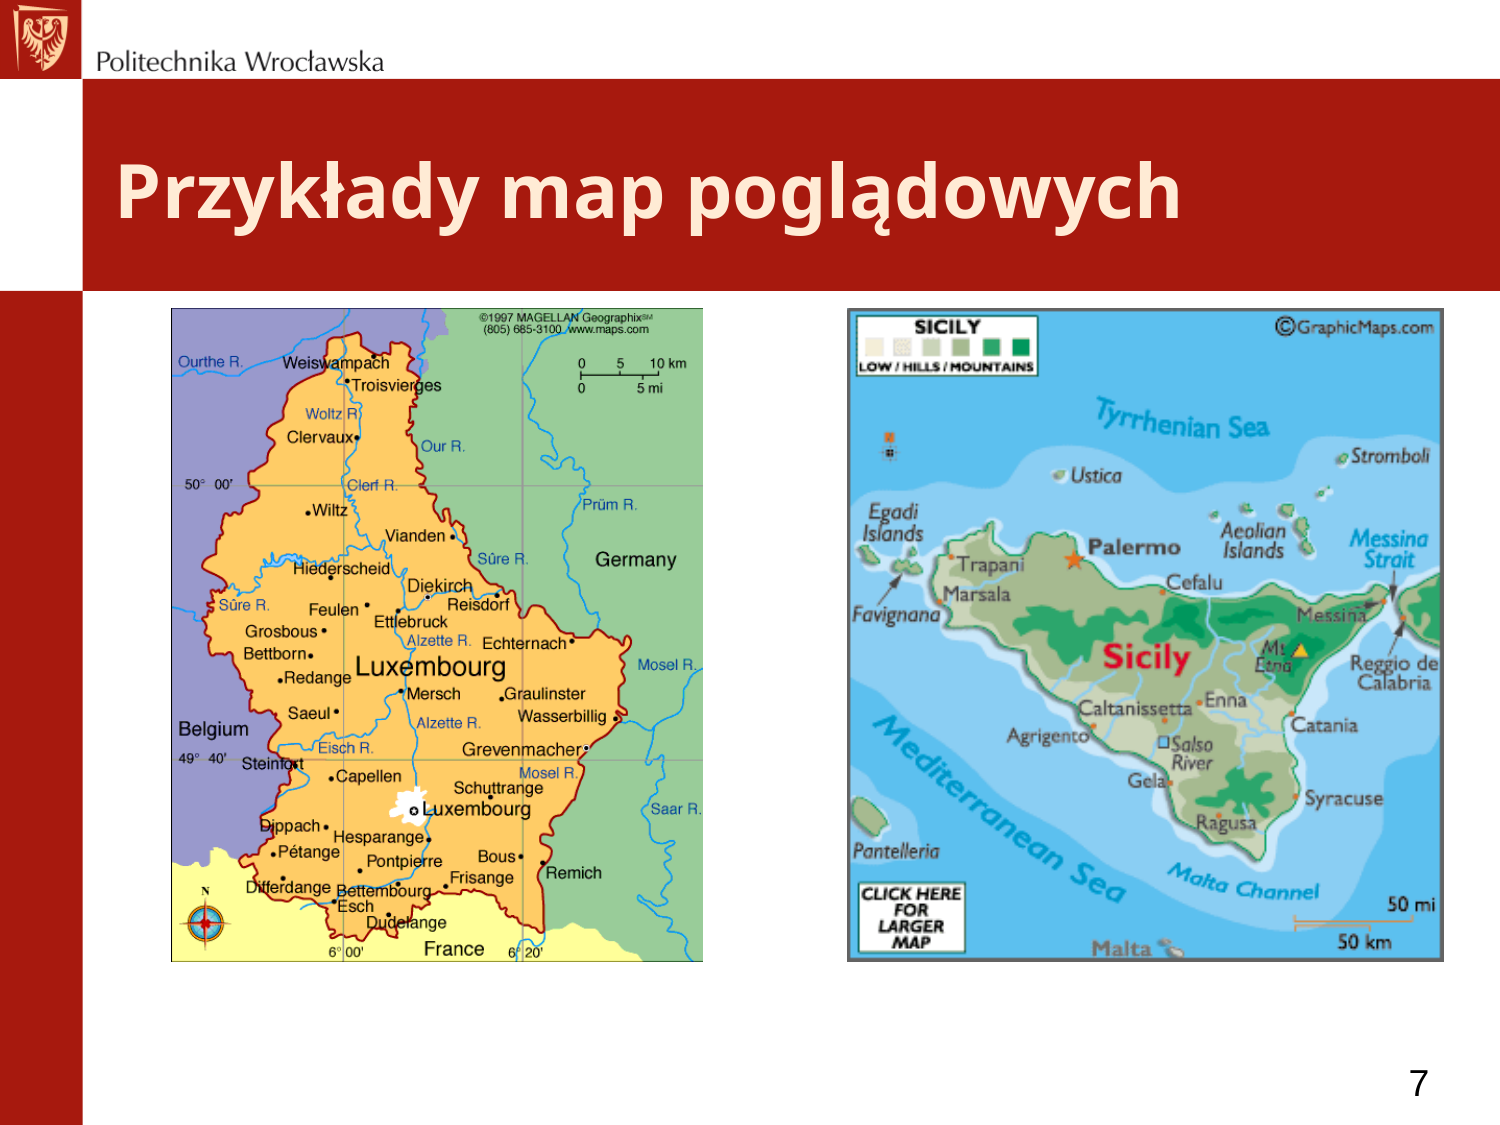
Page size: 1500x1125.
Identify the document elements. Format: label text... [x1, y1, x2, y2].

title Przykłady map poglądowych [100, 103, 1483, 273]
picture [0, 0, 384, 79]
text_box <number> [1393, 1051, 1499, 1122]
picture [171, 308, 703, 962]
picture [847, 308, 1444, 962]
